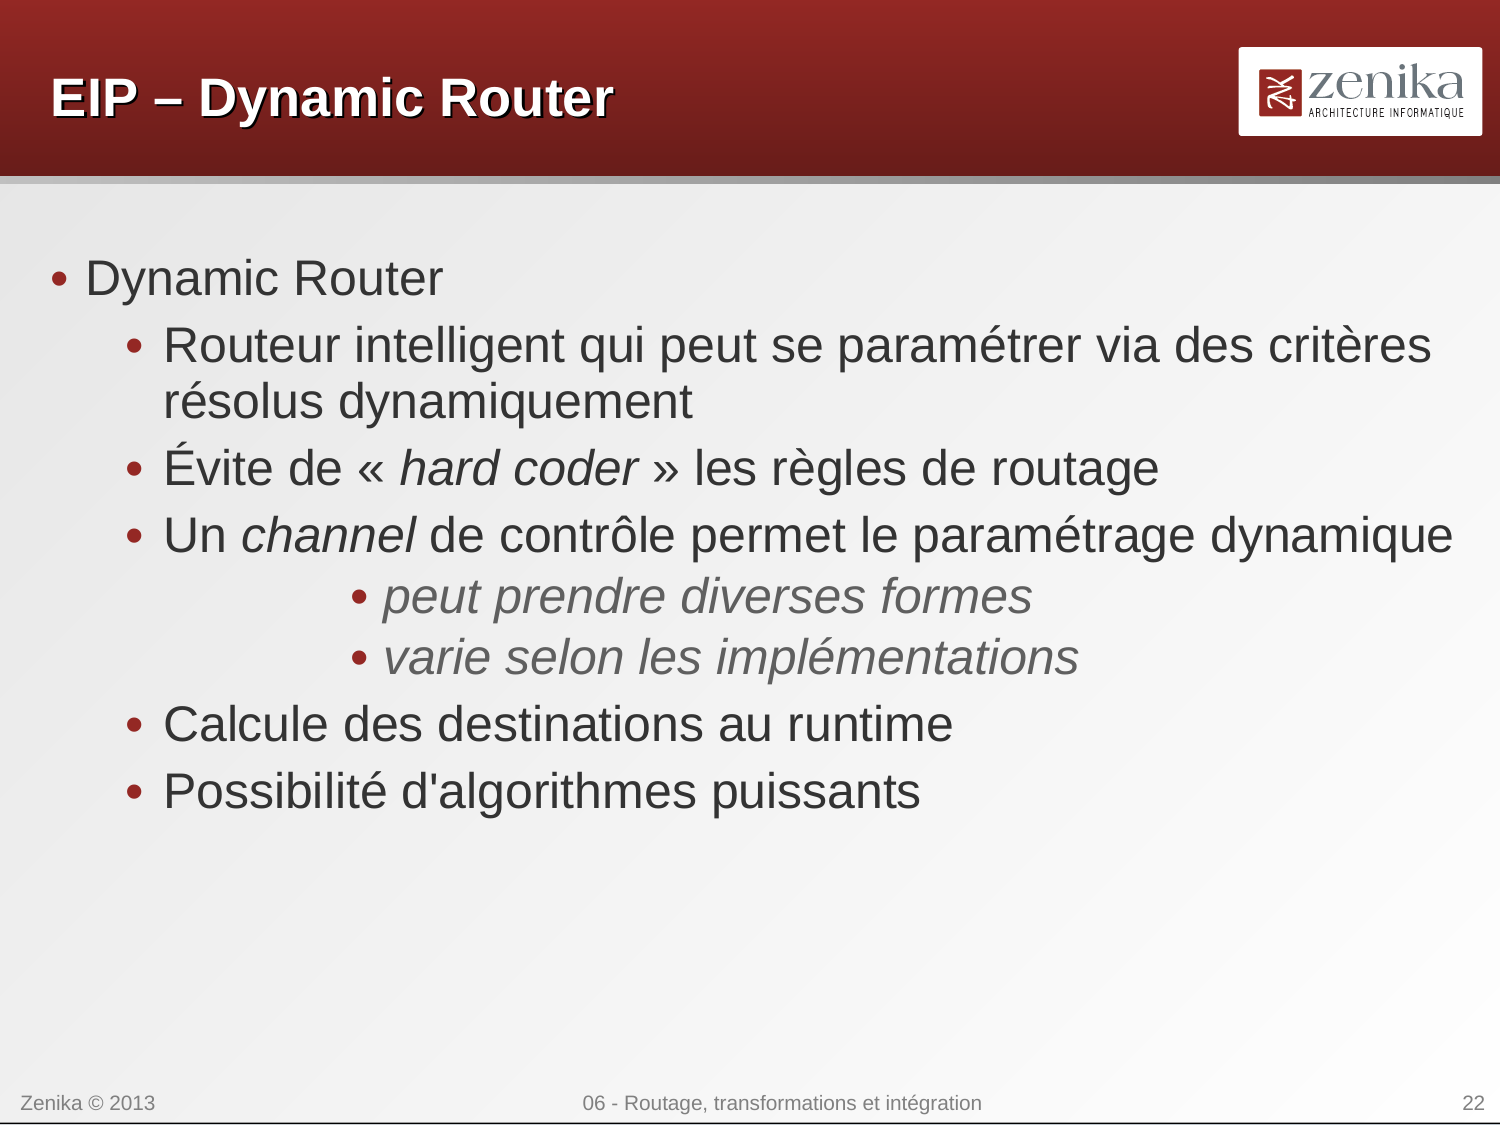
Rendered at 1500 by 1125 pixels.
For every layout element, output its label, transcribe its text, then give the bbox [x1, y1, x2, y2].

title EIP – Dynamic Router [50, 22, 1206, 172]
picture [1257, 58, 1464, 125]
list Dynamic Router Routeur intelligent qui peut se paramétrer via des critères résolus dynamiquement Évite de « hard coder » les règles de routage Un channel de contrôle permet le paramétrage dynamique peut prendre diverses formes varie selon les implémentations Calcule des destinations au runtime Possibilité d'algorithmes puissants [50, 250, 1477, 1064]
